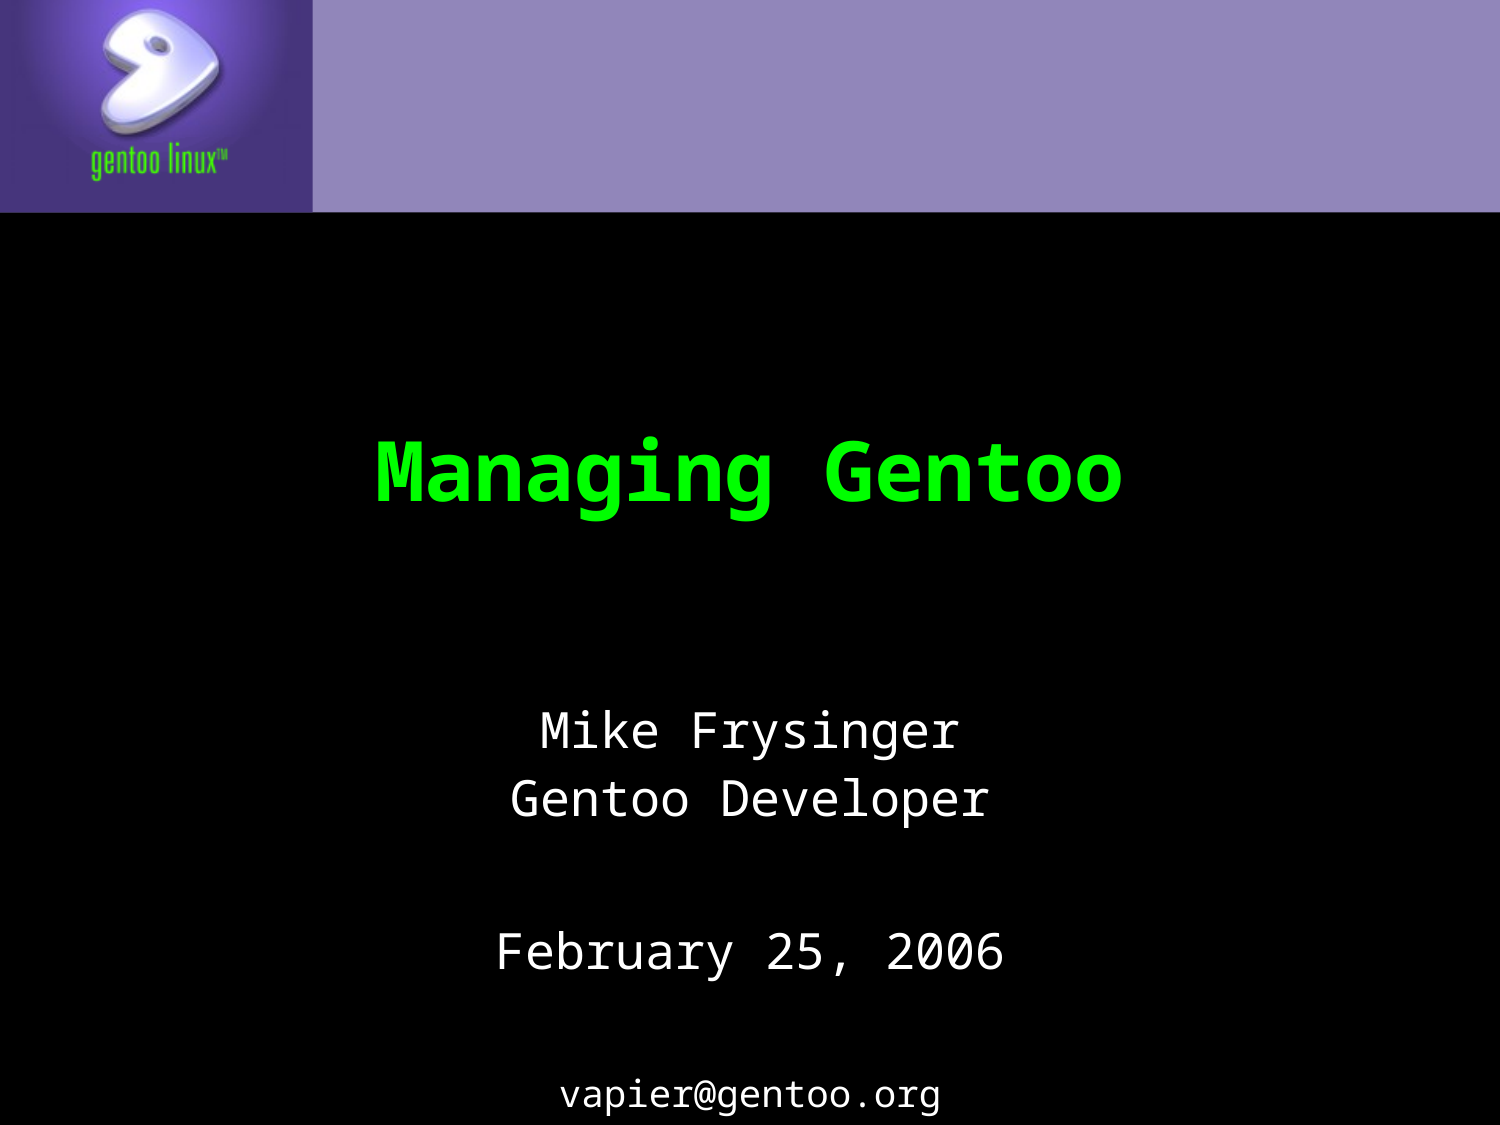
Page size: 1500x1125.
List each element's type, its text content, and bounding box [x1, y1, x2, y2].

subtitle Mike Frysinger Gentoo Developer February 25, 2006 vapier@gentoo.org [225, 687, 1276, 1101]
picture [0, 0, 302, 184]
title Managing Gentoo [112, 374, 1388, 563]
